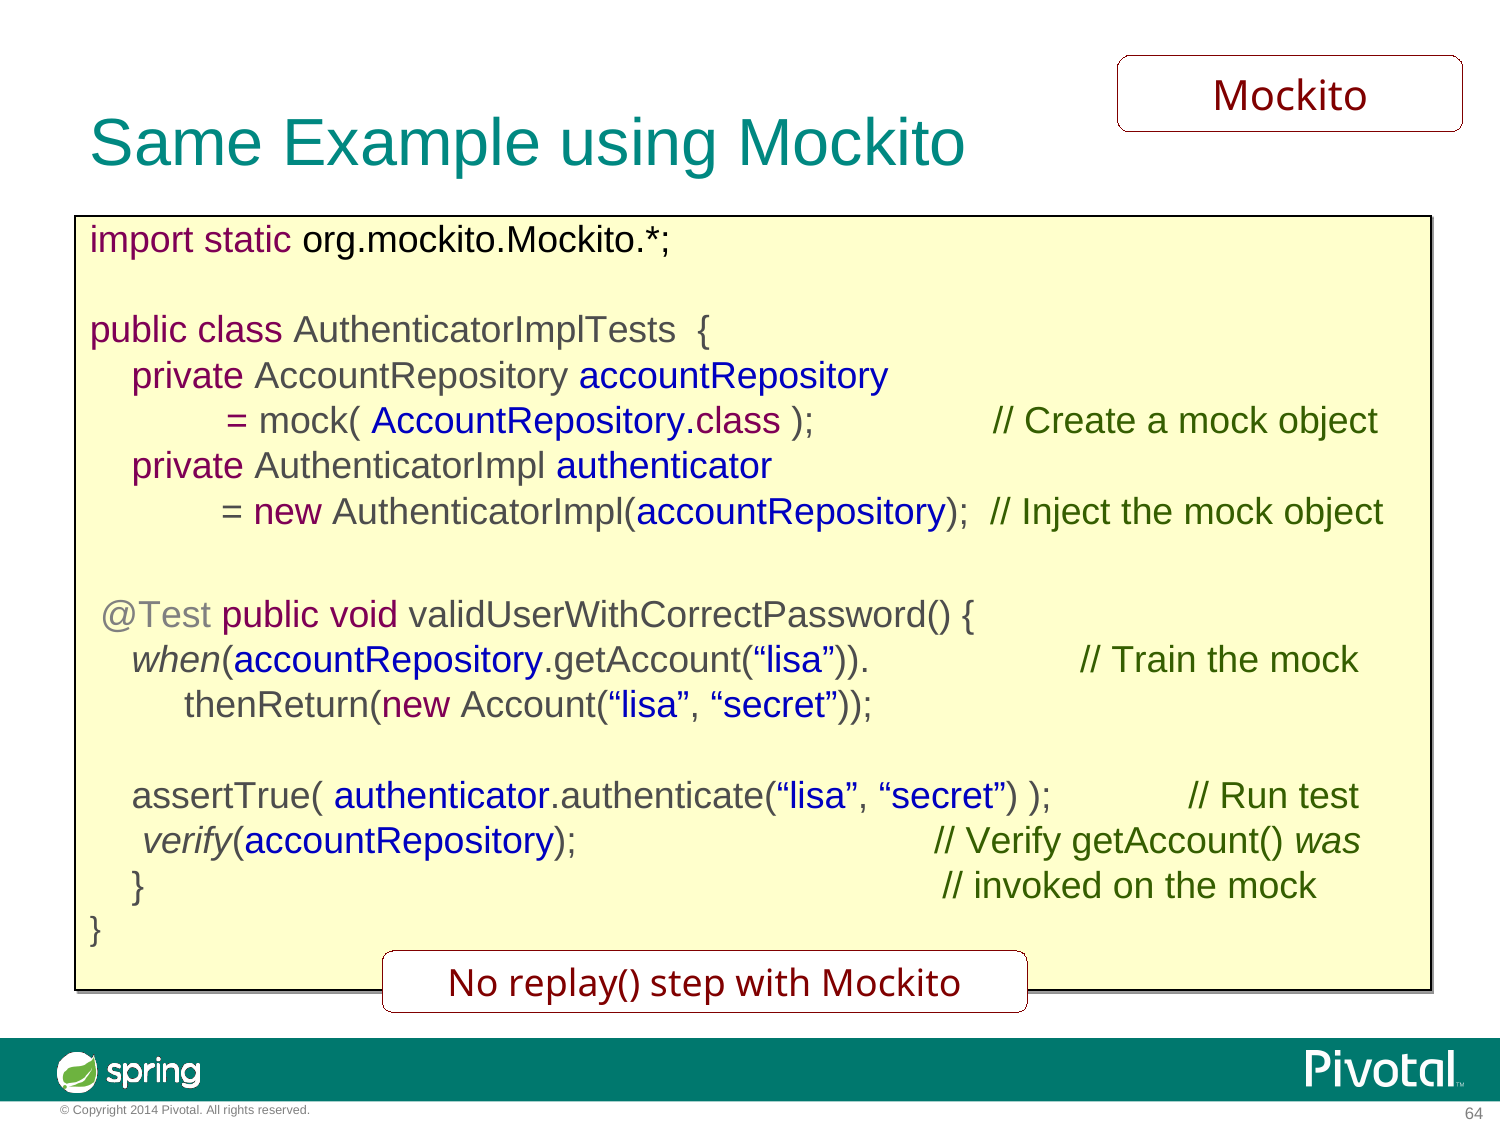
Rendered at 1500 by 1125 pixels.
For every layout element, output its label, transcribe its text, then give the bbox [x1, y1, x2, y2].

text_box Mockito [1117, 55, 1463, 132]
picture [1306, 1050, 1464, 1087]
title Same Example using Mockito [75, 45, 1426, 215]
picture [32, 1041, 210, 1103]
text_box No replay() step with Mockito [382, 950, 1028, 1013]
text_box import static org.mockito.Mockito.*; public class AuthenticatorImplTests { private AccountRepository accountRepository = mock( AccountRepository.class ); // Create a mock object private AuthenticatorImpl authenticator = new AuthenticatorImpl(accountRepository); // Inject the mock object @Test public void validUserWithCorrectPassword() { when(accountRepository.getAccount(“lisa”)). // Train the mock thenReturn(new Account(“lisa”, “secret”)); assertTrue( authenticator.authenticate(“lisa”, “secret”) ); // Run test verify(accountRepository); // Verify getAccount() was } // invoked on the mock } [75, 215, 1431, 990]
